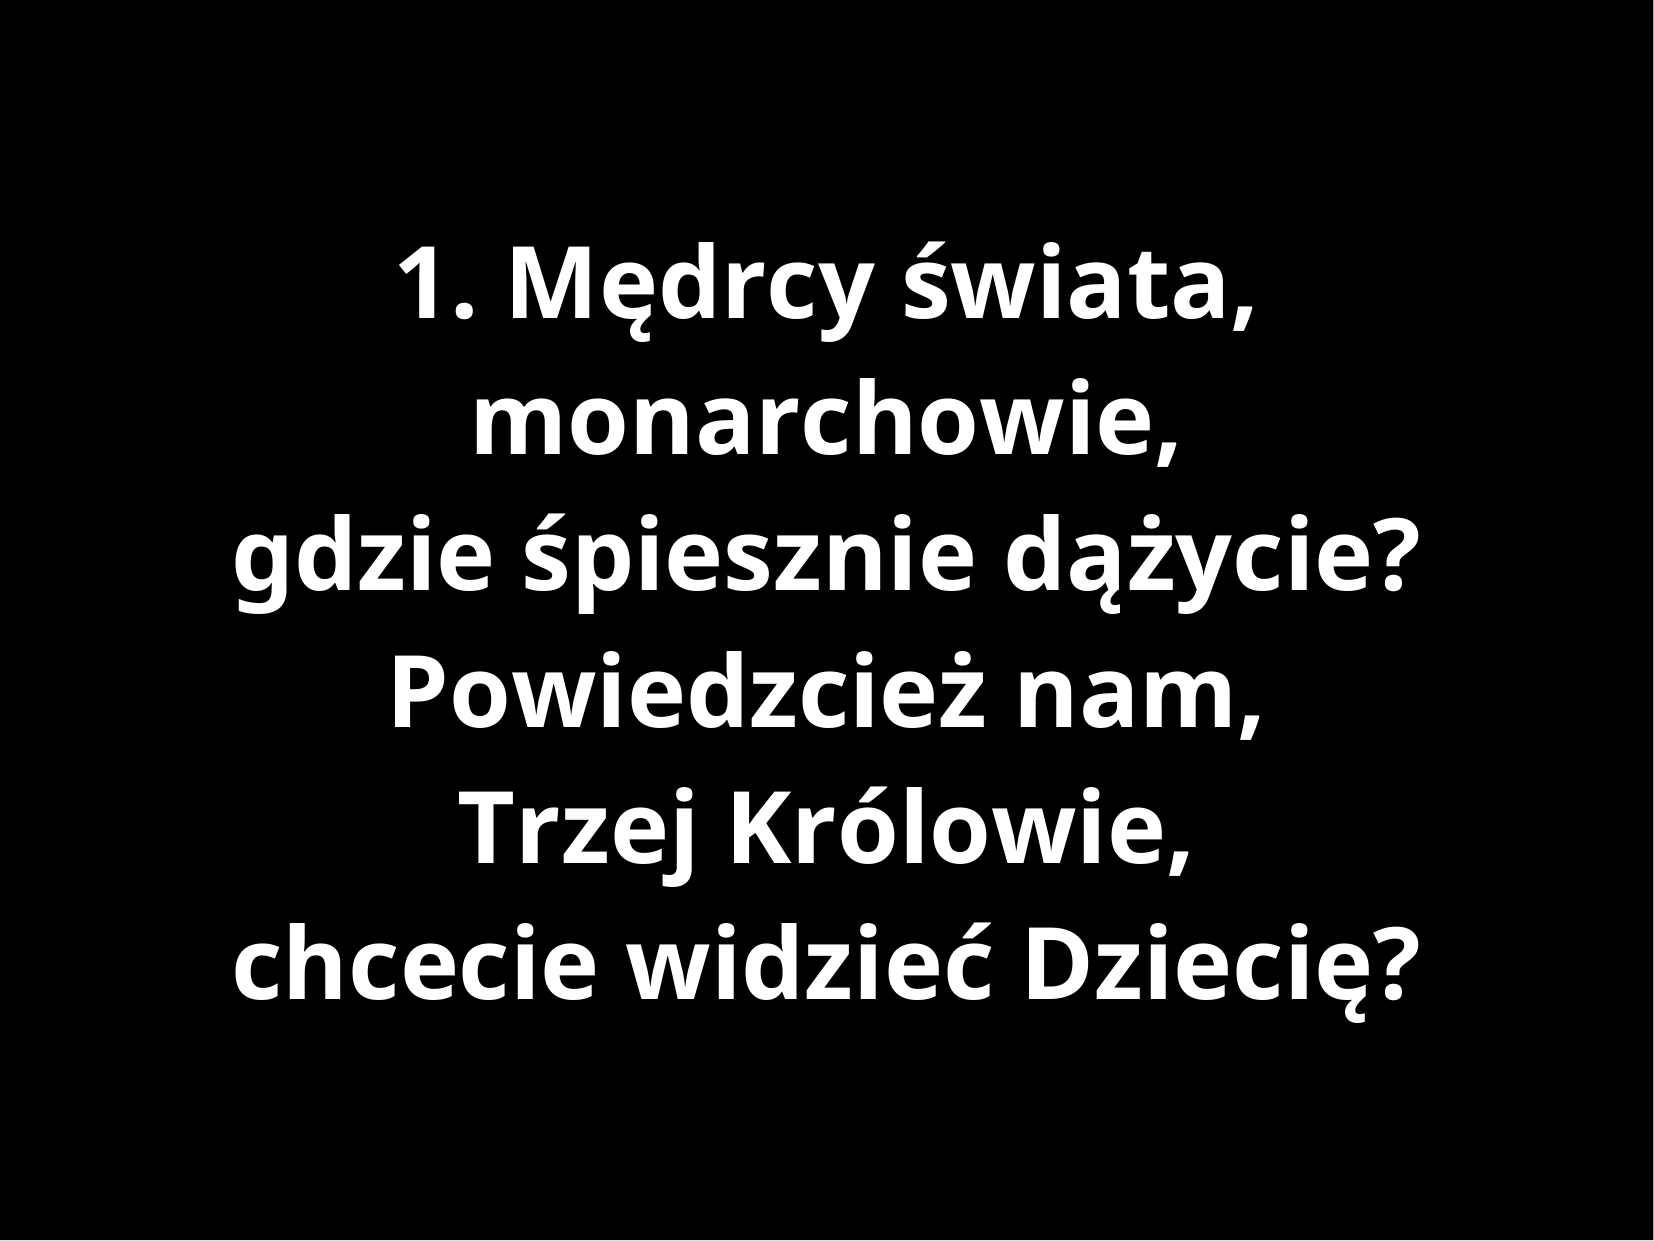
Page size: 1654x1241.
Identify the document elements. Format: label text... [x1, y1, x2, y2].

title 1. Mędrcy świata, monarchowie, gdzie śpiesznie dążycie? Powiedzcież nam, Trzej Królowie, chcecie widzieć Dziecię? [0, 0, 1654, 1241]
